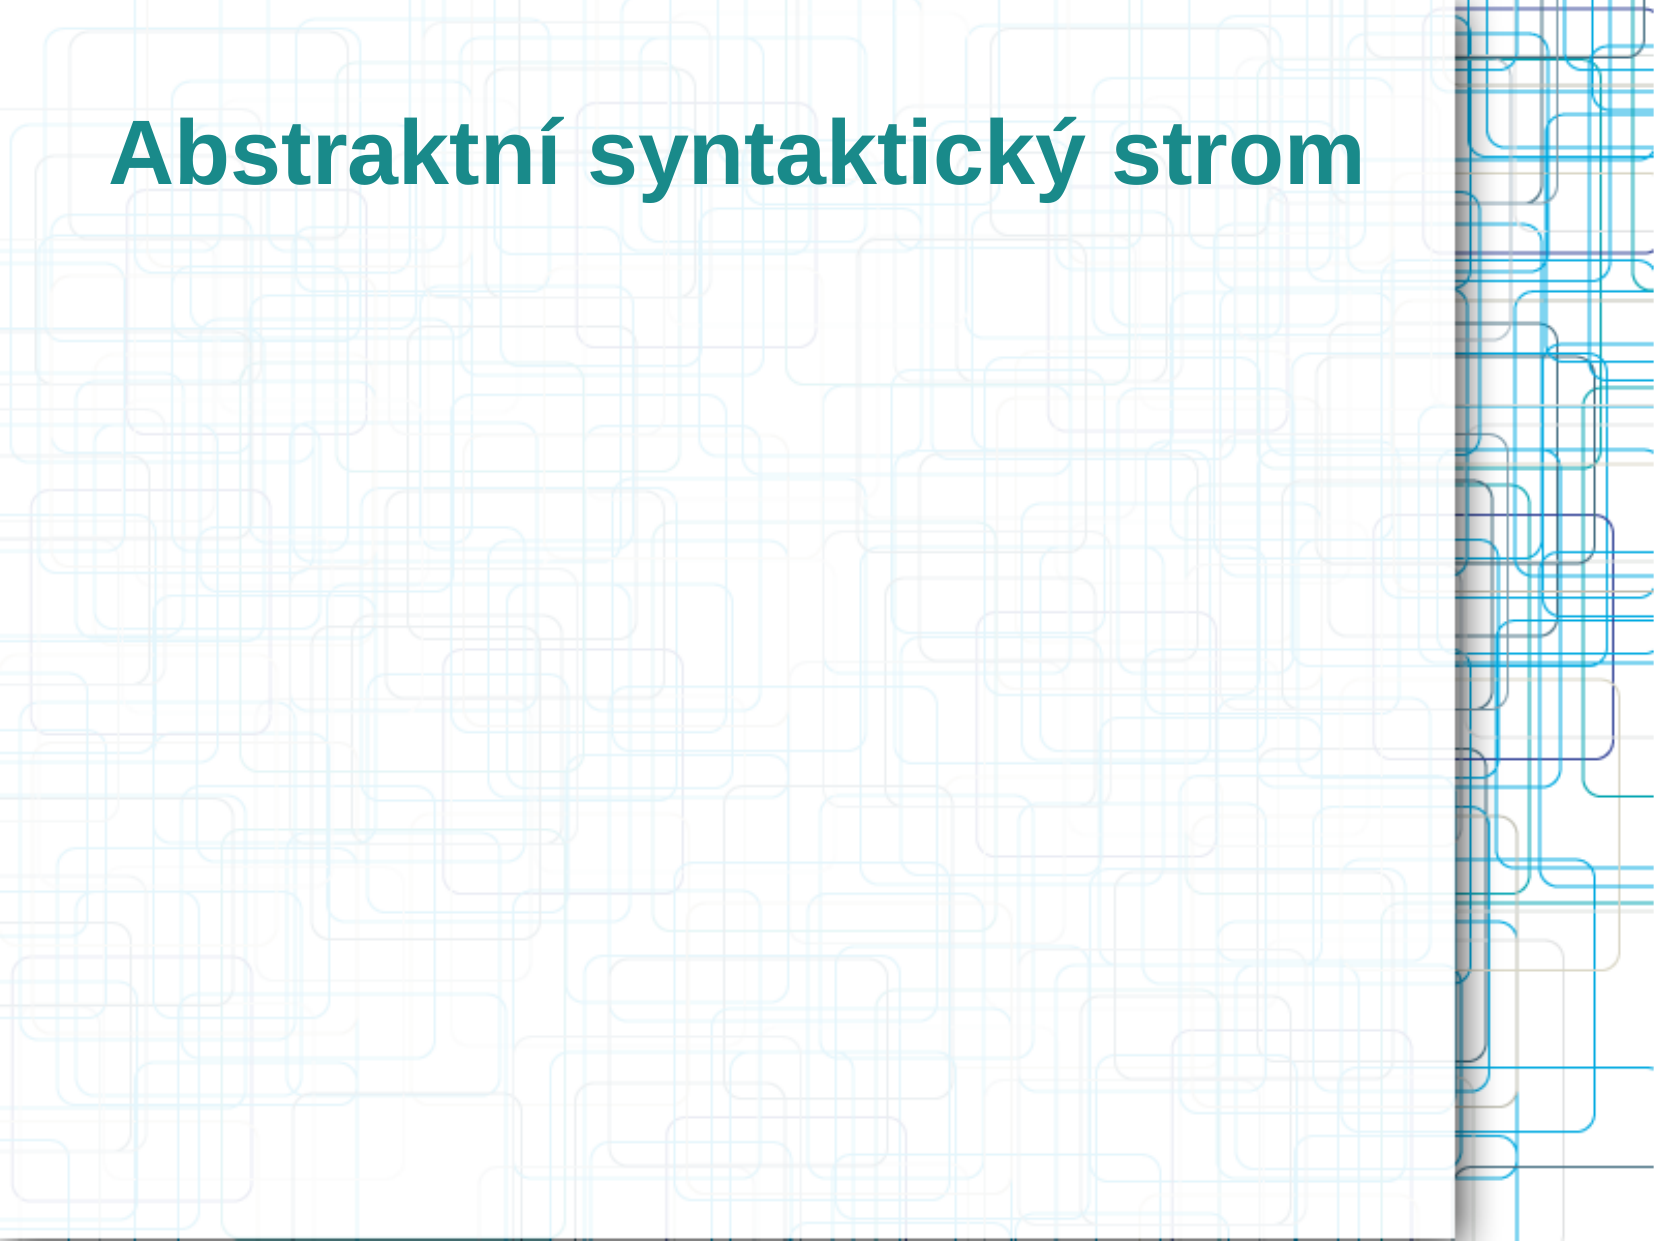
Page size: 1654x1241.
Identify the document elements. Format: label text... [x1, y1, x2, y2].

picture [0, 0, 1654, 1241]
title Abstraktní syntaktický strom [59, 49, 1418, 257]
